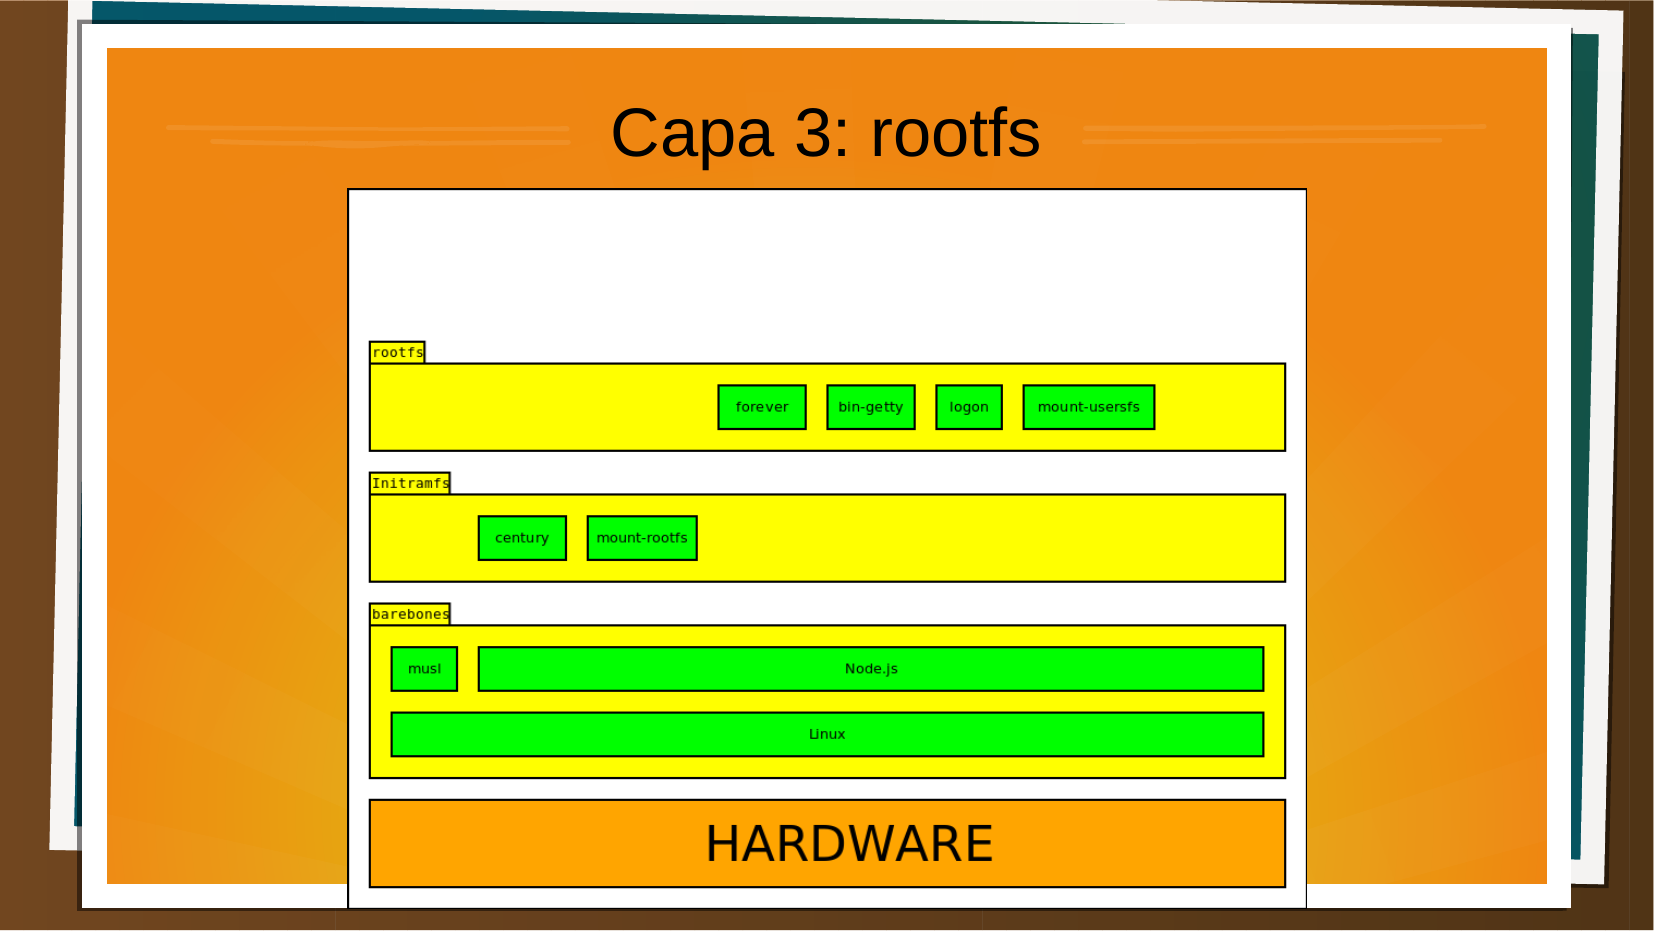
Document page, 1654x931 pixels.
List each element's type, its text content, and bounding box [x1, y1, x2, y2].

picture [347, 188, 1307, 909]
title Capa 3: rootfs [566, 59, 1087, 188]
